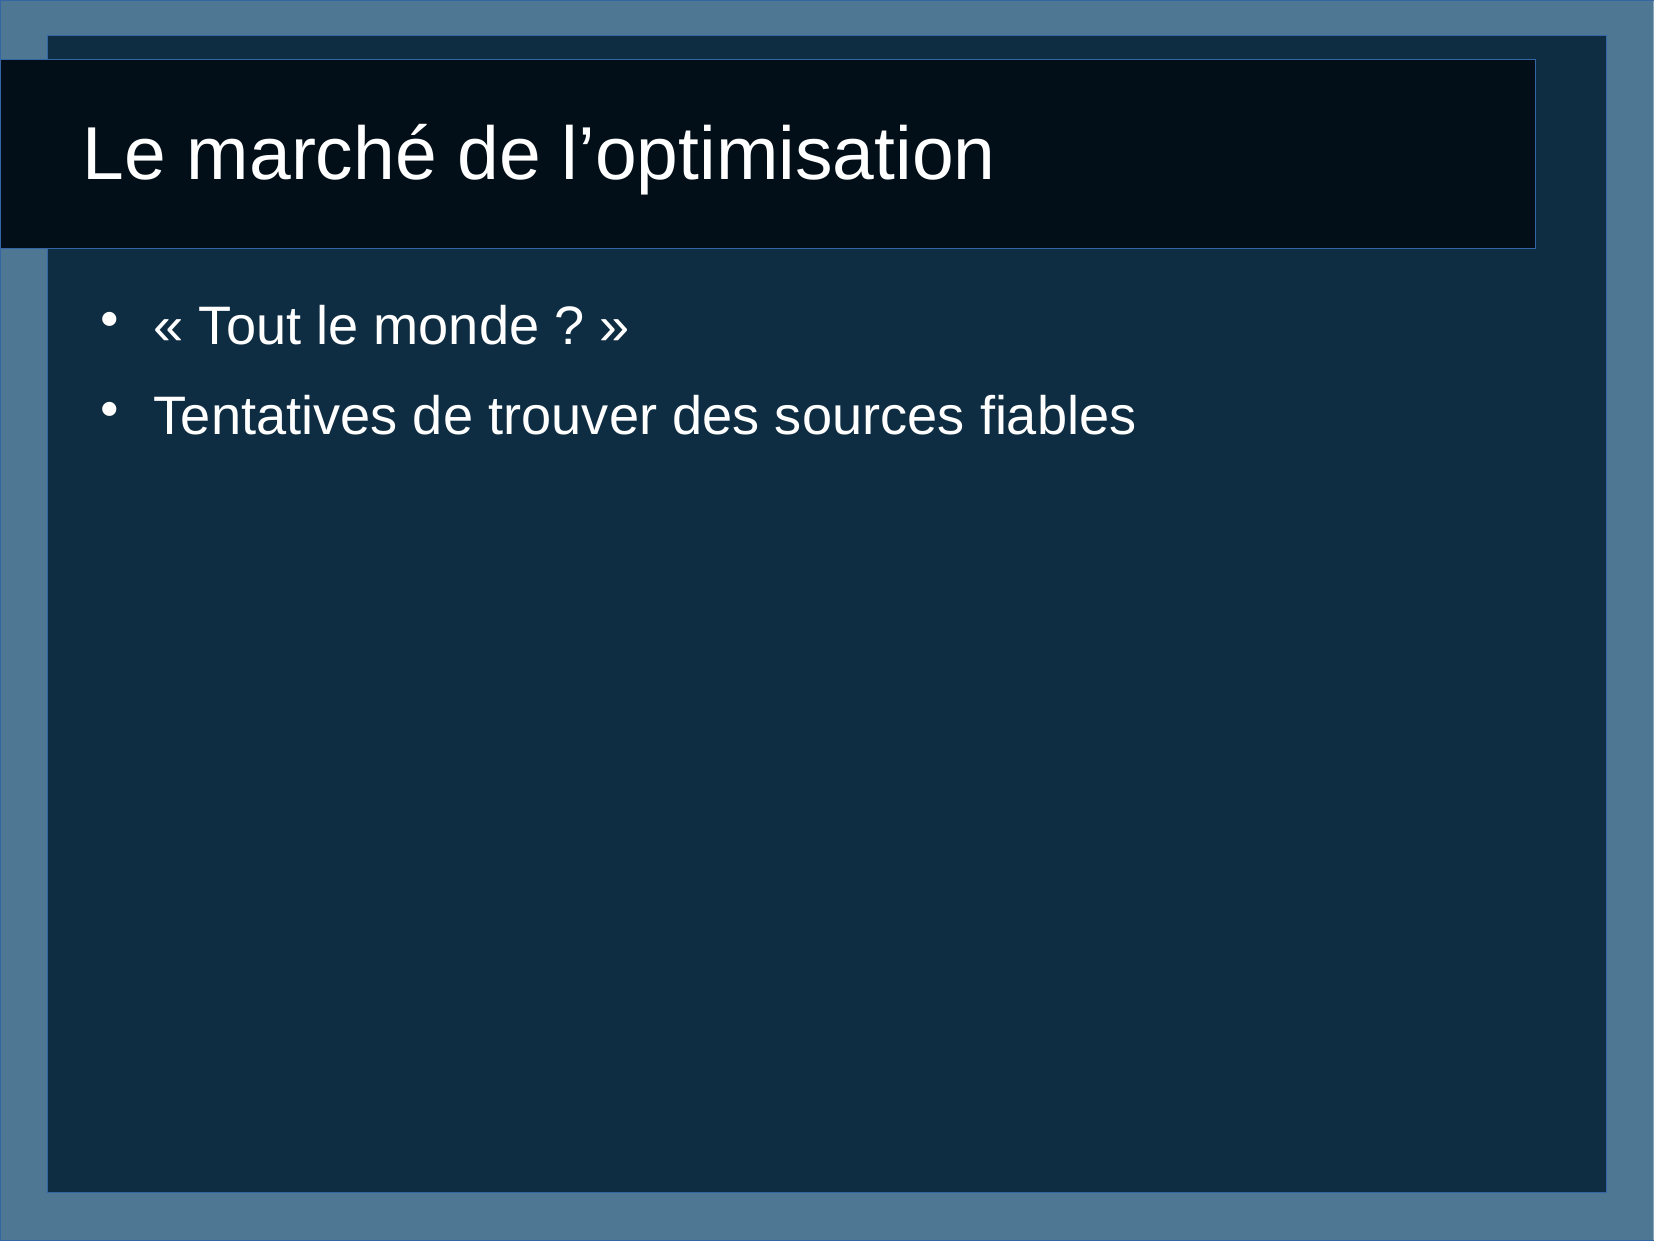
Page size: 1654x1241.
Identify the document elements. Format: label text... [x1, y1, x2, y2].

title Le marché de l’optimisation [82, 94, 1264, 213]
list « Tout le monde ? » Tentatives de trouver des sources fiables [82, 295, 1571, 1015]
